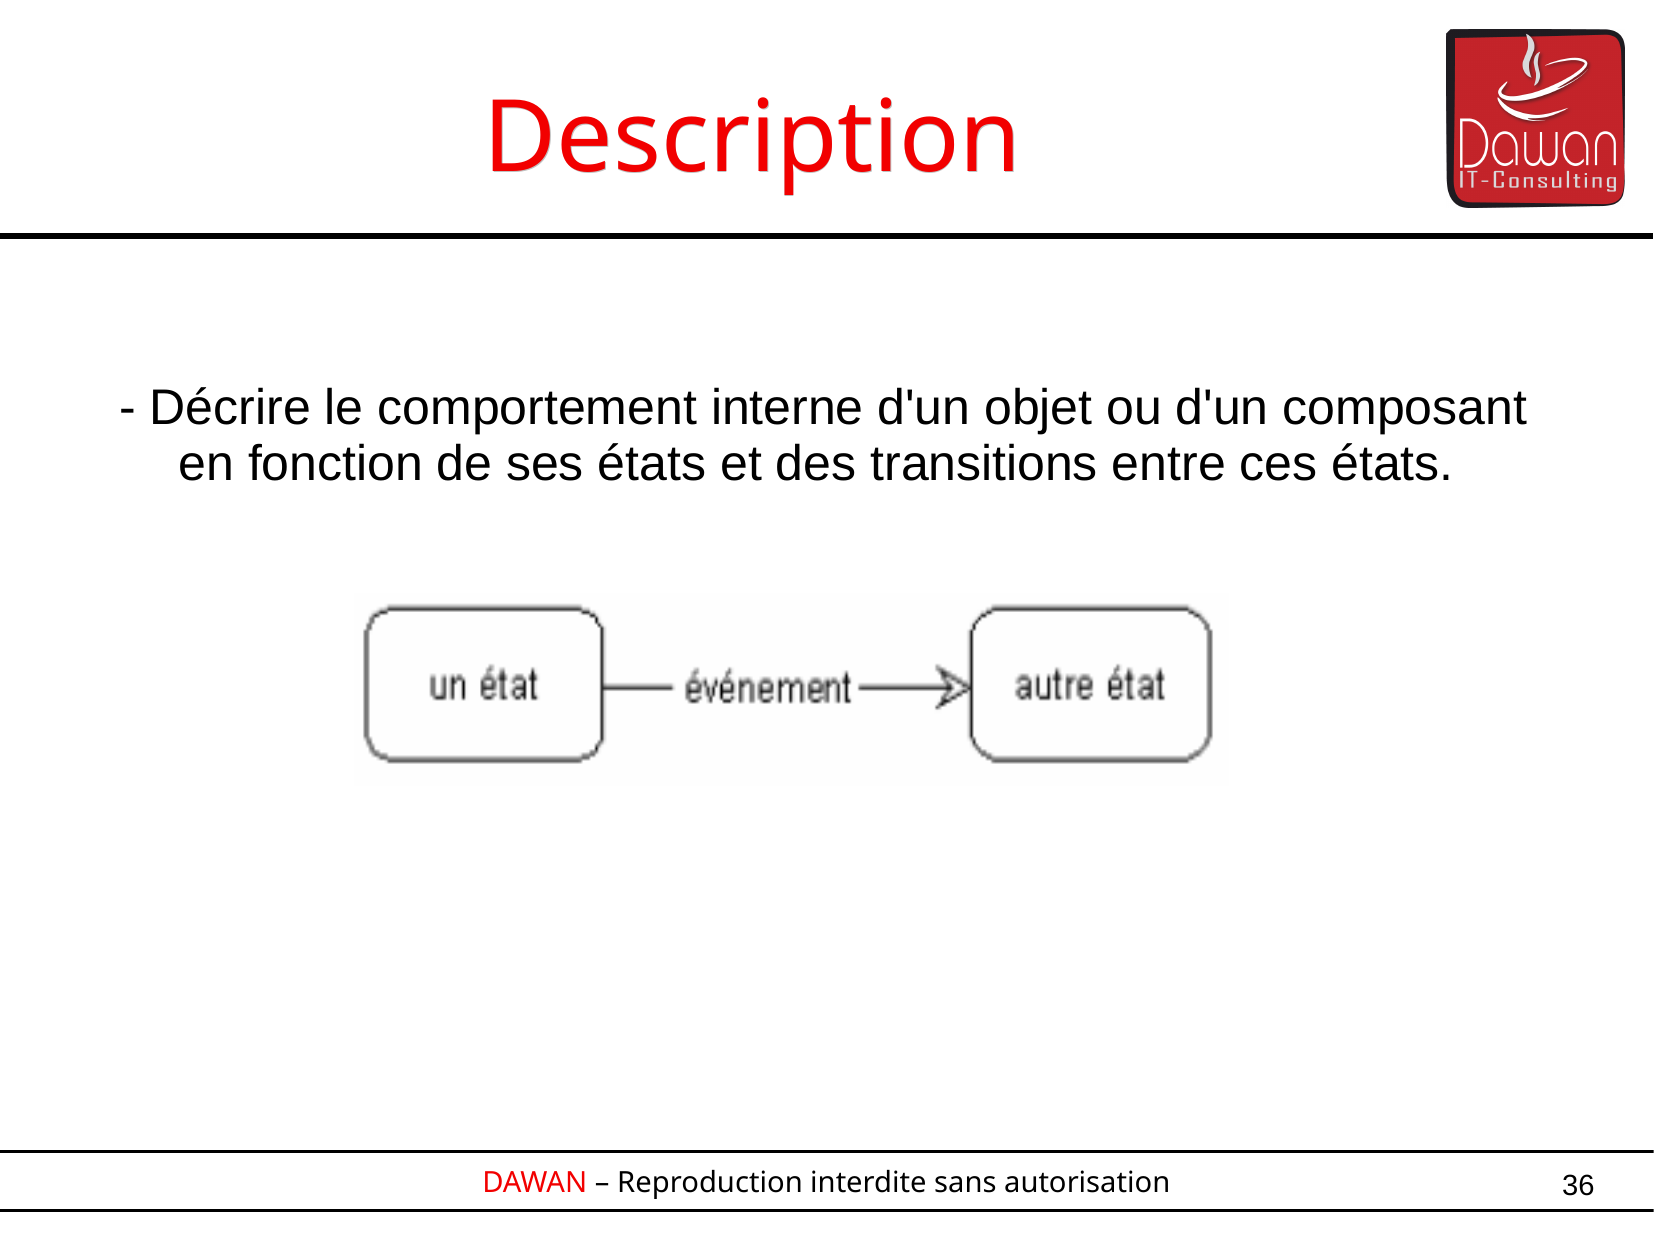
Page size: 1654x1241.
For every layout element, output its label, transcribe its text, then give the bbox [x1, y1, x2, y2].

picture [1447, 29, 1625, 208]
text_box - Décrire le comportement interne d'un objet ou d'un composant en fonction de ses états et des transitions entre ces états. [100, 372, 1548, 559]
picture [354, 593, 1229, 786]
title Description [59, 29, 1447, 237]
